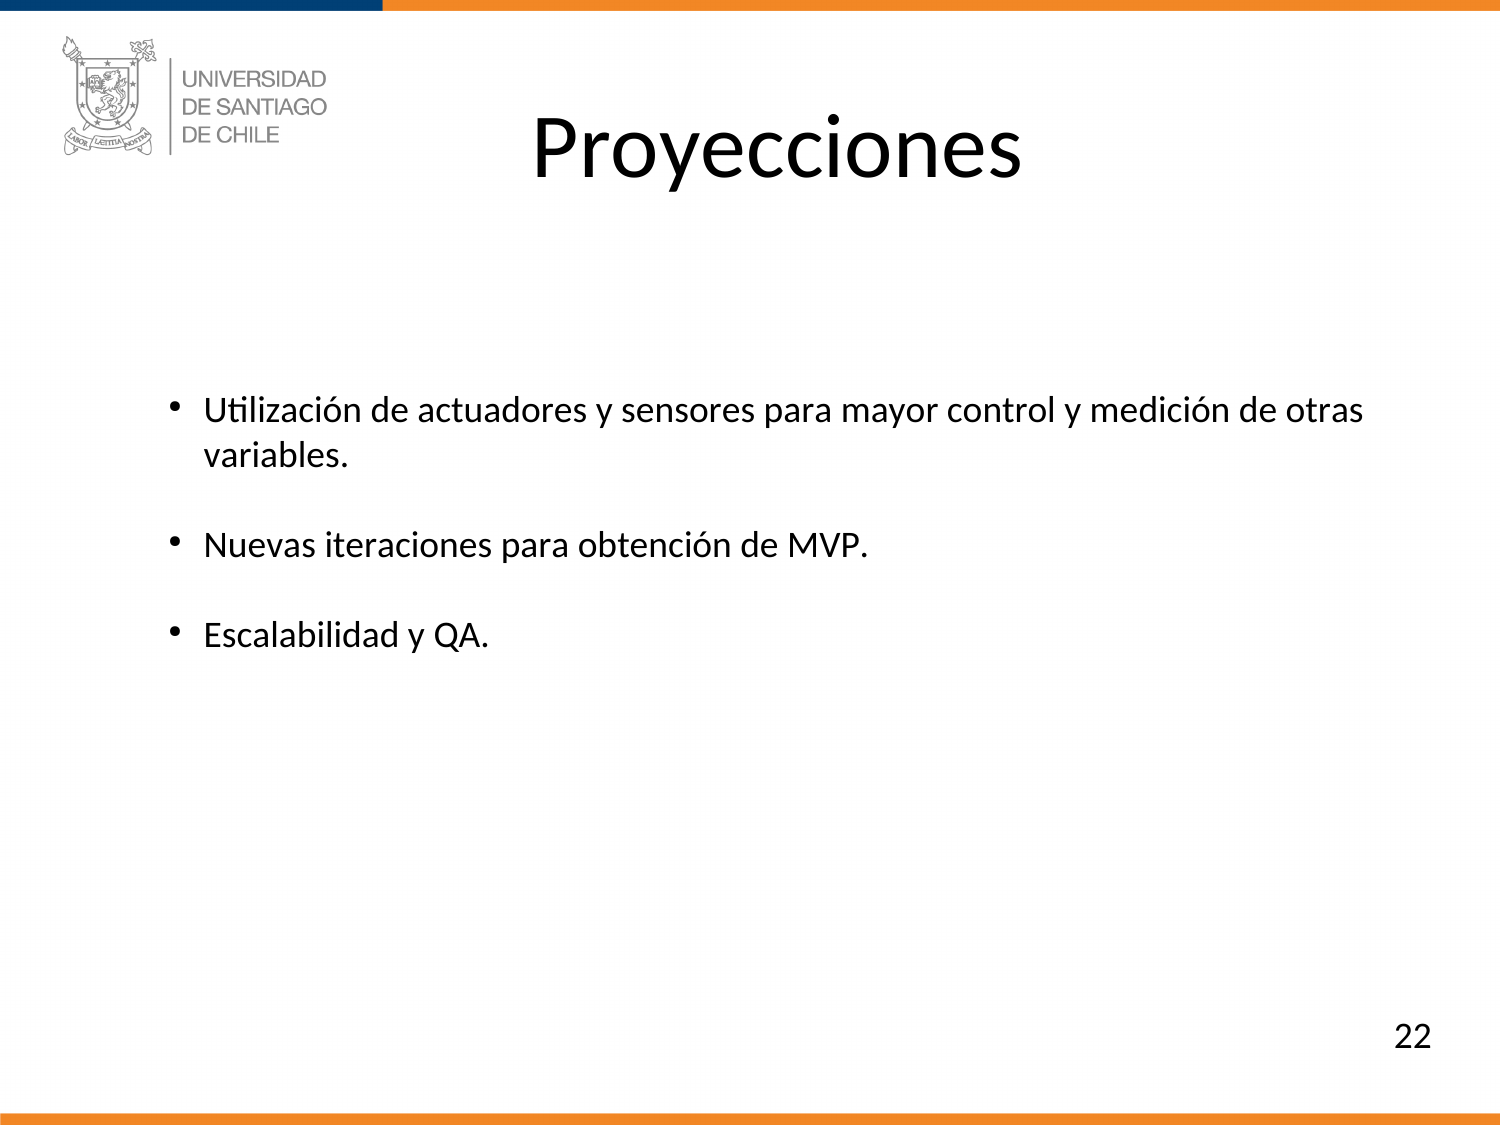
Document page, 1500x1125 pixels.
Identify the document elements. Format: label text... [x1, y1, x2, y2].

picture [0, 0, 1500, 1125]
text_box Utilización de actuadores y sensores para mayor control y medición de otras variables. Nuevas iteraciones para obtención de MVP. Escalabilidad y QA. [153, 377, 1406, 843]
text_box <número> [1379, 1003, 1500, 1064]
title Proyecciones [102, 47, 1453, 235]
